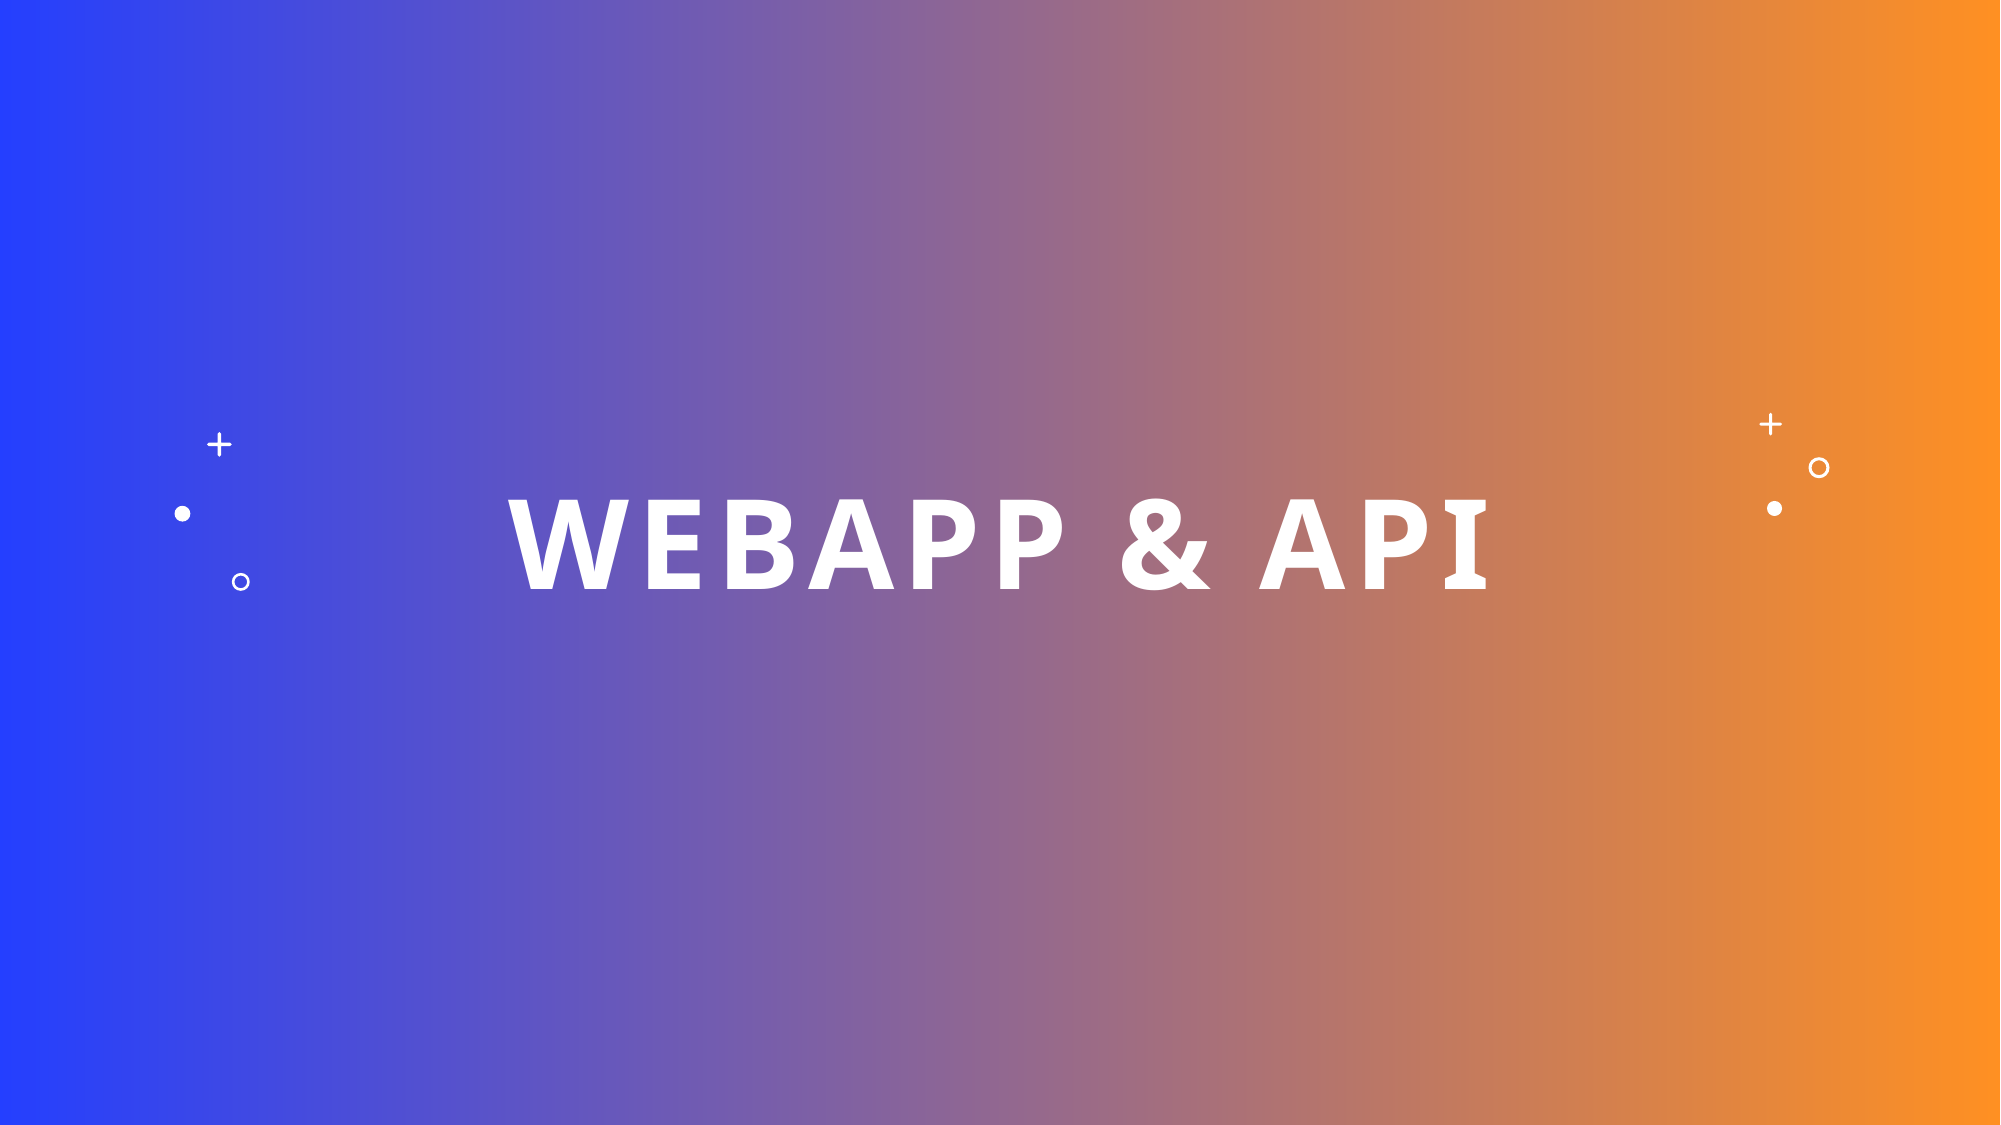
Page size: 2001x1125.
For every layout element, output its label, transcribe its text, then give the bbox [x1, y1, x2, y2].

title Webapp & api [249, 239, 1750, 624]
